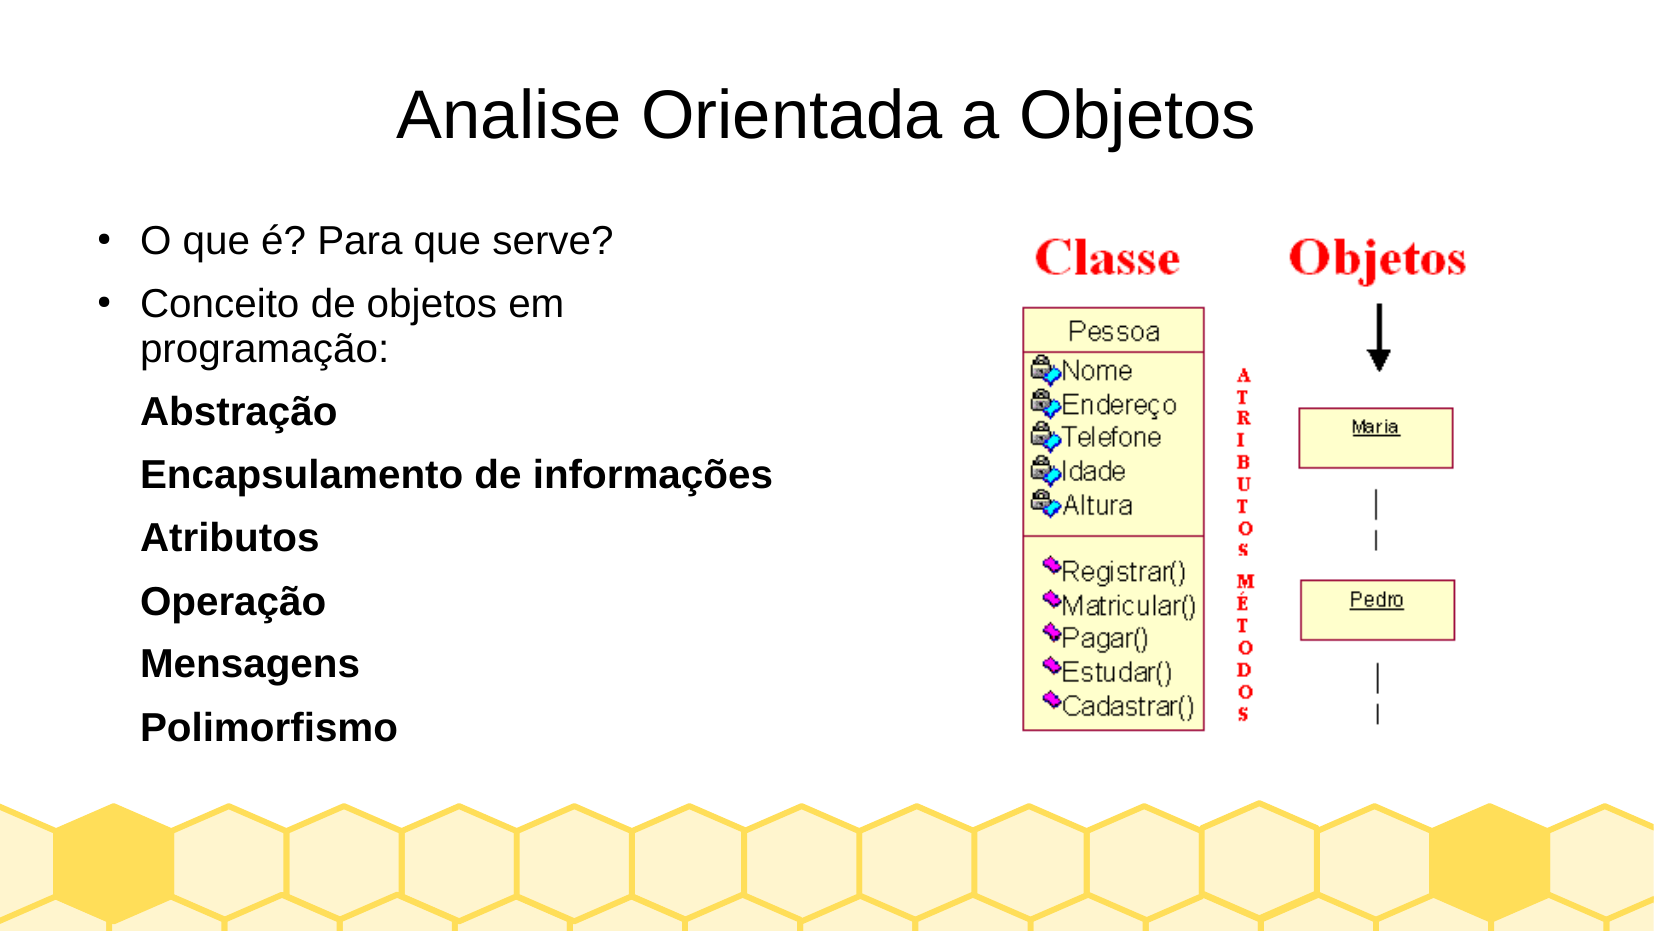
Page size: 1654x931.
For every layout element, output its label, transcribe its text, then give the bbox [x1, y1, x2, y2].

picture [929, 217, 1488, 758]
list O que é? Para que serve? Conceito de objetos em programação: Abstração Encapsulamento de informações Atributos Operação Mensagens Polimorfismo [82, 217, 809, 758]
title Analise Orientada a Objetos [82, 37, 1571, 193]
